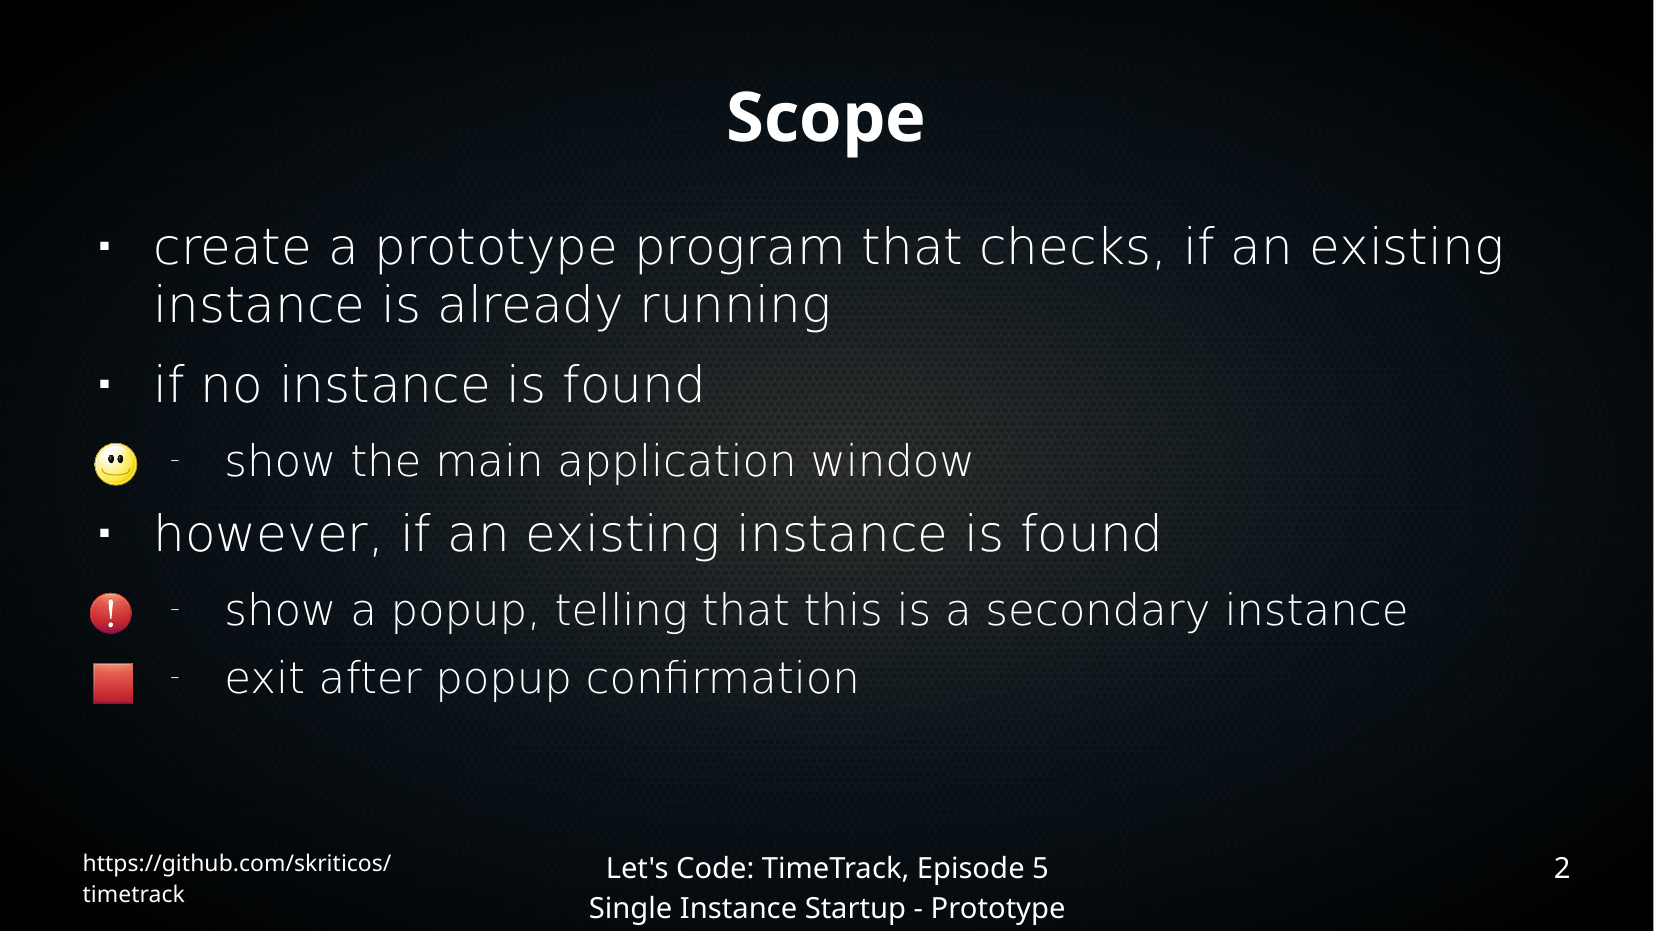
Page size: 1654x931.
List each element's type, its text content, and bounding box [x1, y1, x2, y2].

picture [0, 0, 1654, 931]
title Scope [82, 37, 1571, 193]
list create a prototype program that checks, if an existing instance is already running if no instance is found show the main application window however, if an existing instance is found show a popup, telling that this is a secondary instance exit after popup confirmation [82, 217, 1538, 758]
